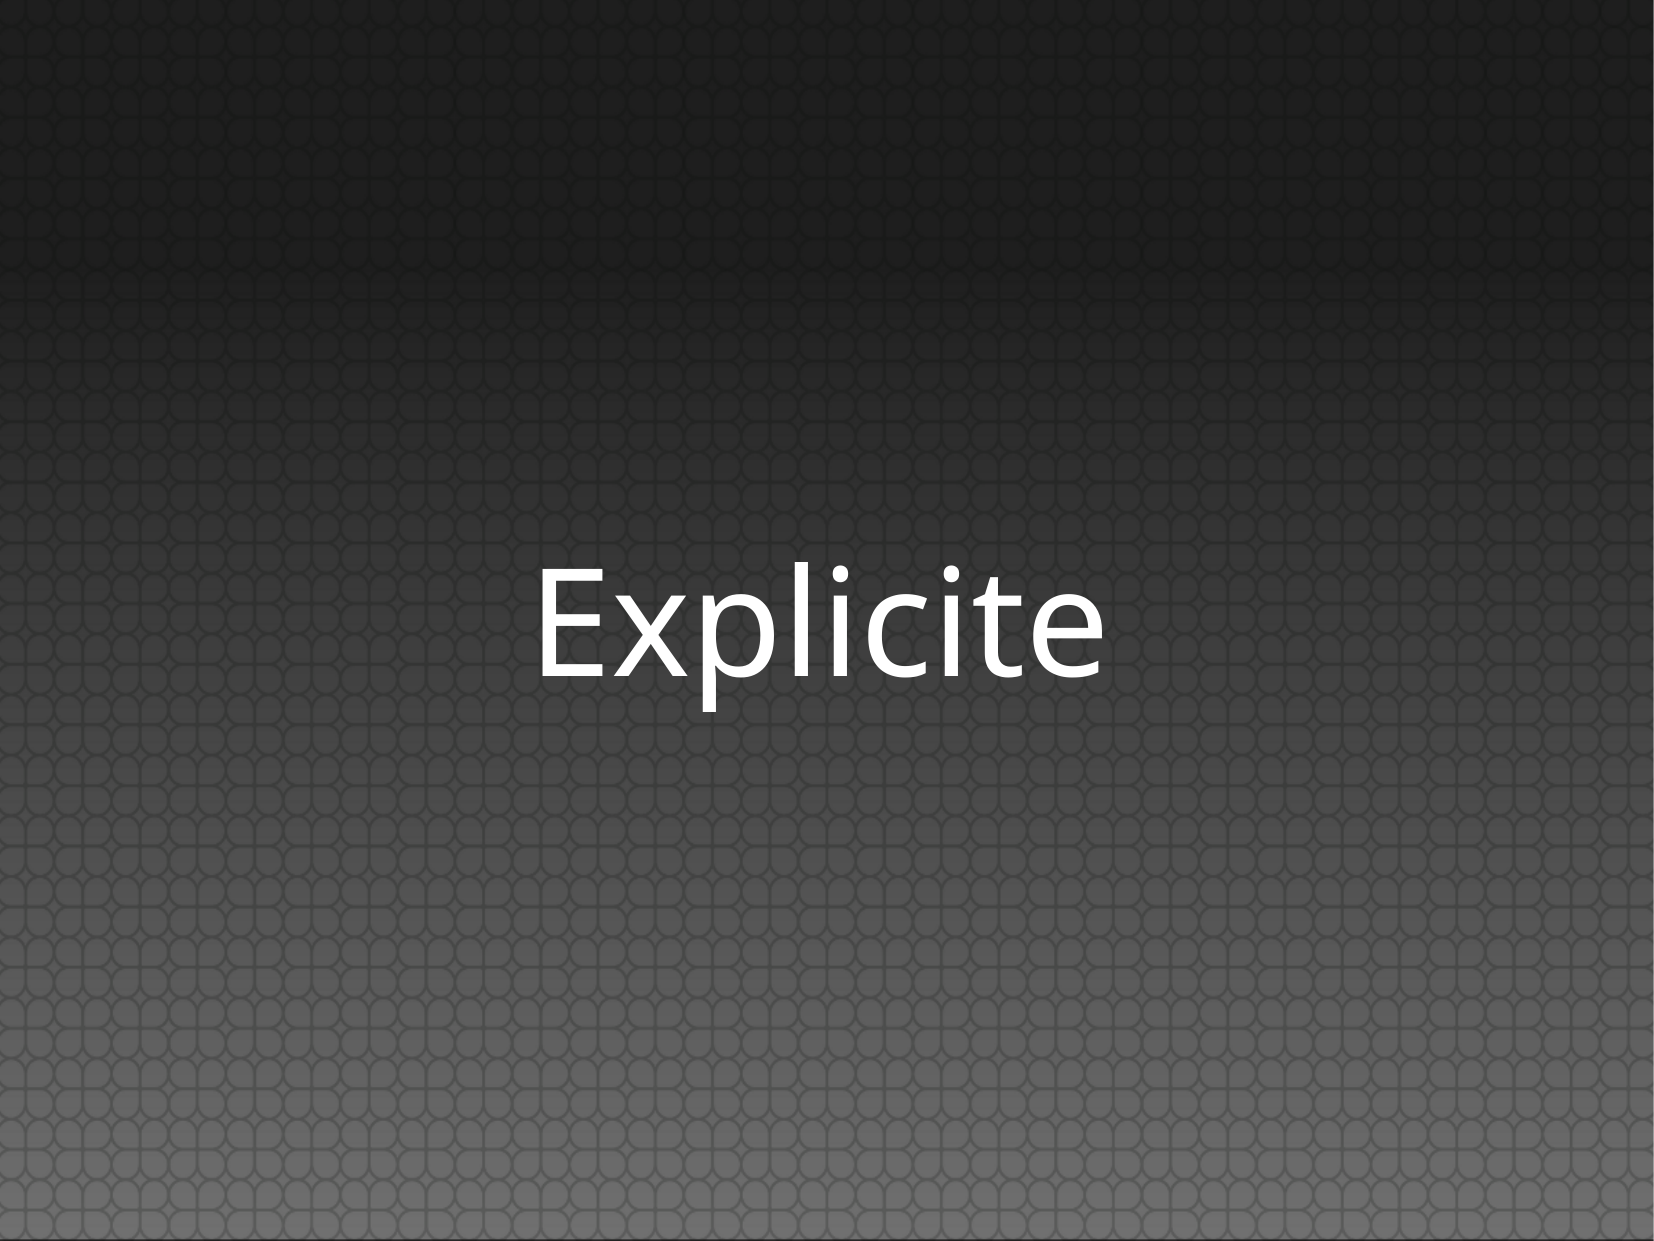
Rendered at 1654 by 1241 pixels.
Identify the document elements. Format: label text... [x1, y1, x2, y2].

picture [0, 0, 1654, 1241]
title Explicite [75, 525, 1564, 713]
